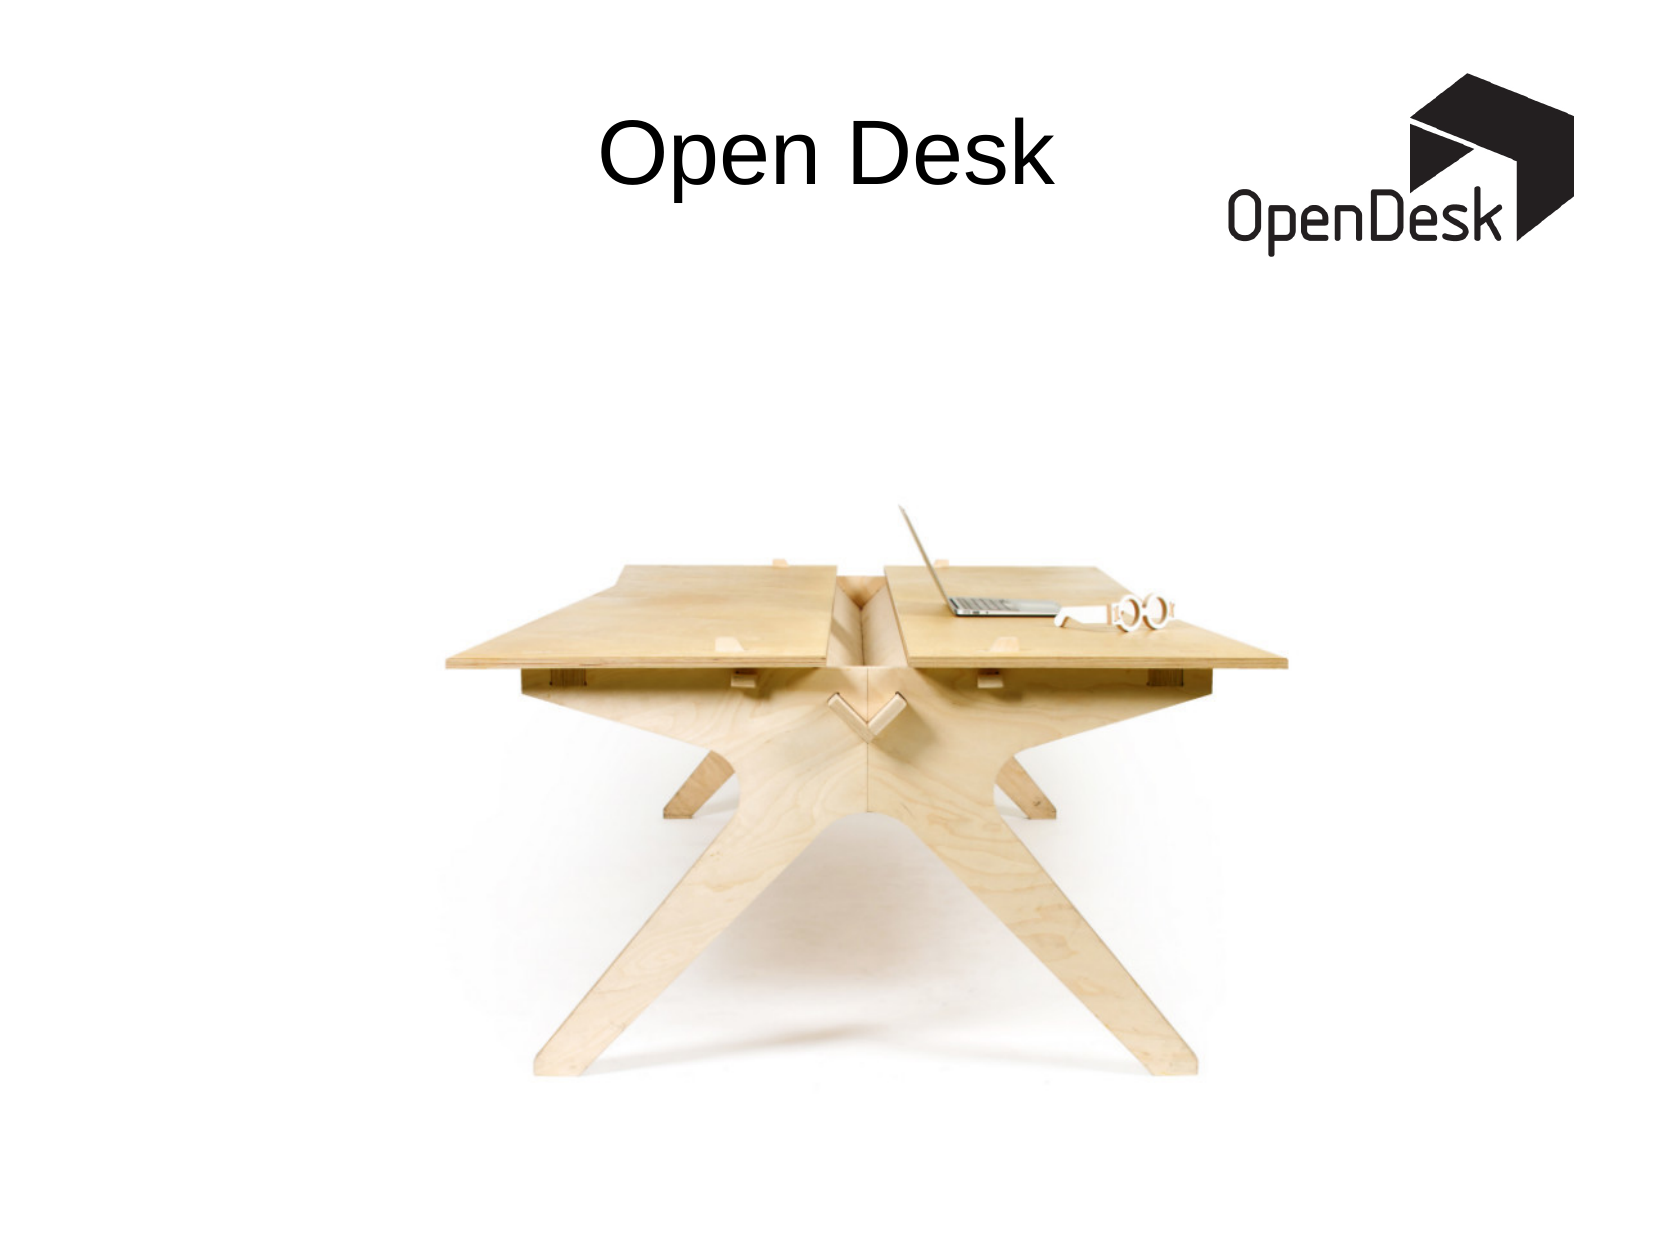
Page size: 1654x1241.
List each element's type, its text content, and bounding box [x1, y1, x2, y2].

picture [0, 0, 1654, 1241]
title Open Desk [82, 49, 1185, 257]
